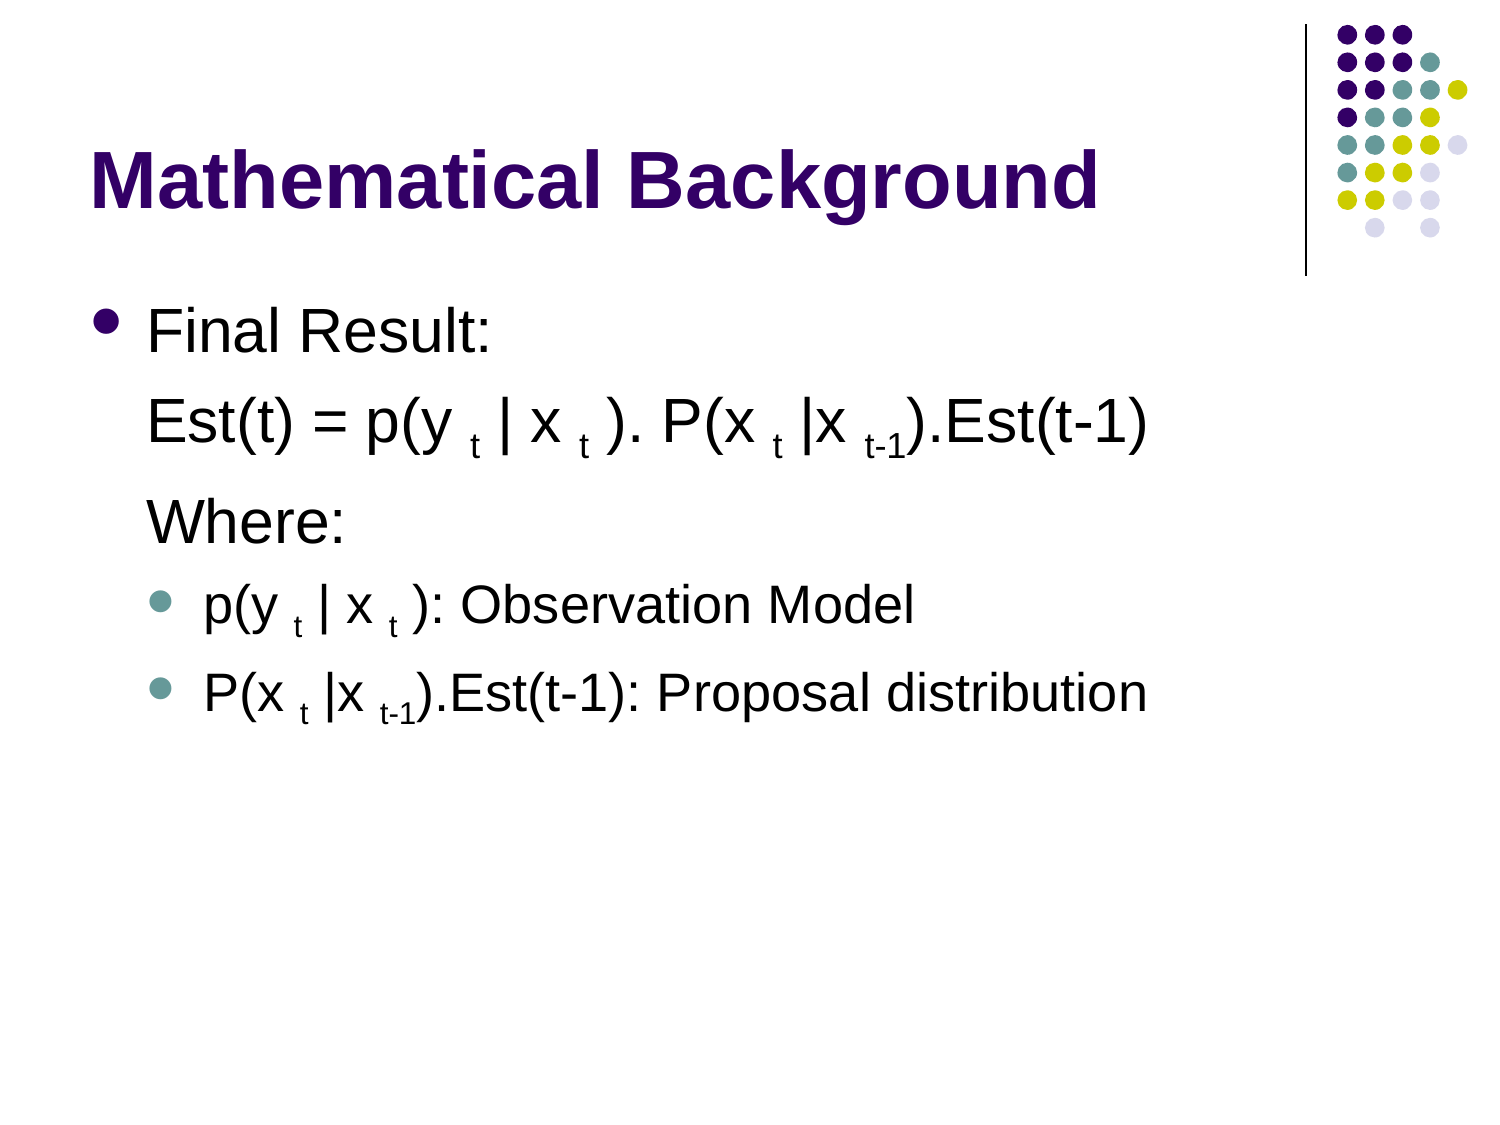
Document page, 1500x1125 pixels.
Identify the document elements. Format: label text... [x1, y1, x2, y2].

title Mathematical Background [74, 20, 1313, 233]
list Final Result: Est(t) = p(y t | x t ). P(x t |x t-1).Est(t-1) Where: p(y t | x t ): Observation Model P(x t |x t-1).Est(t-1): Proposal distribution [75, 282, 1426, 1006]
